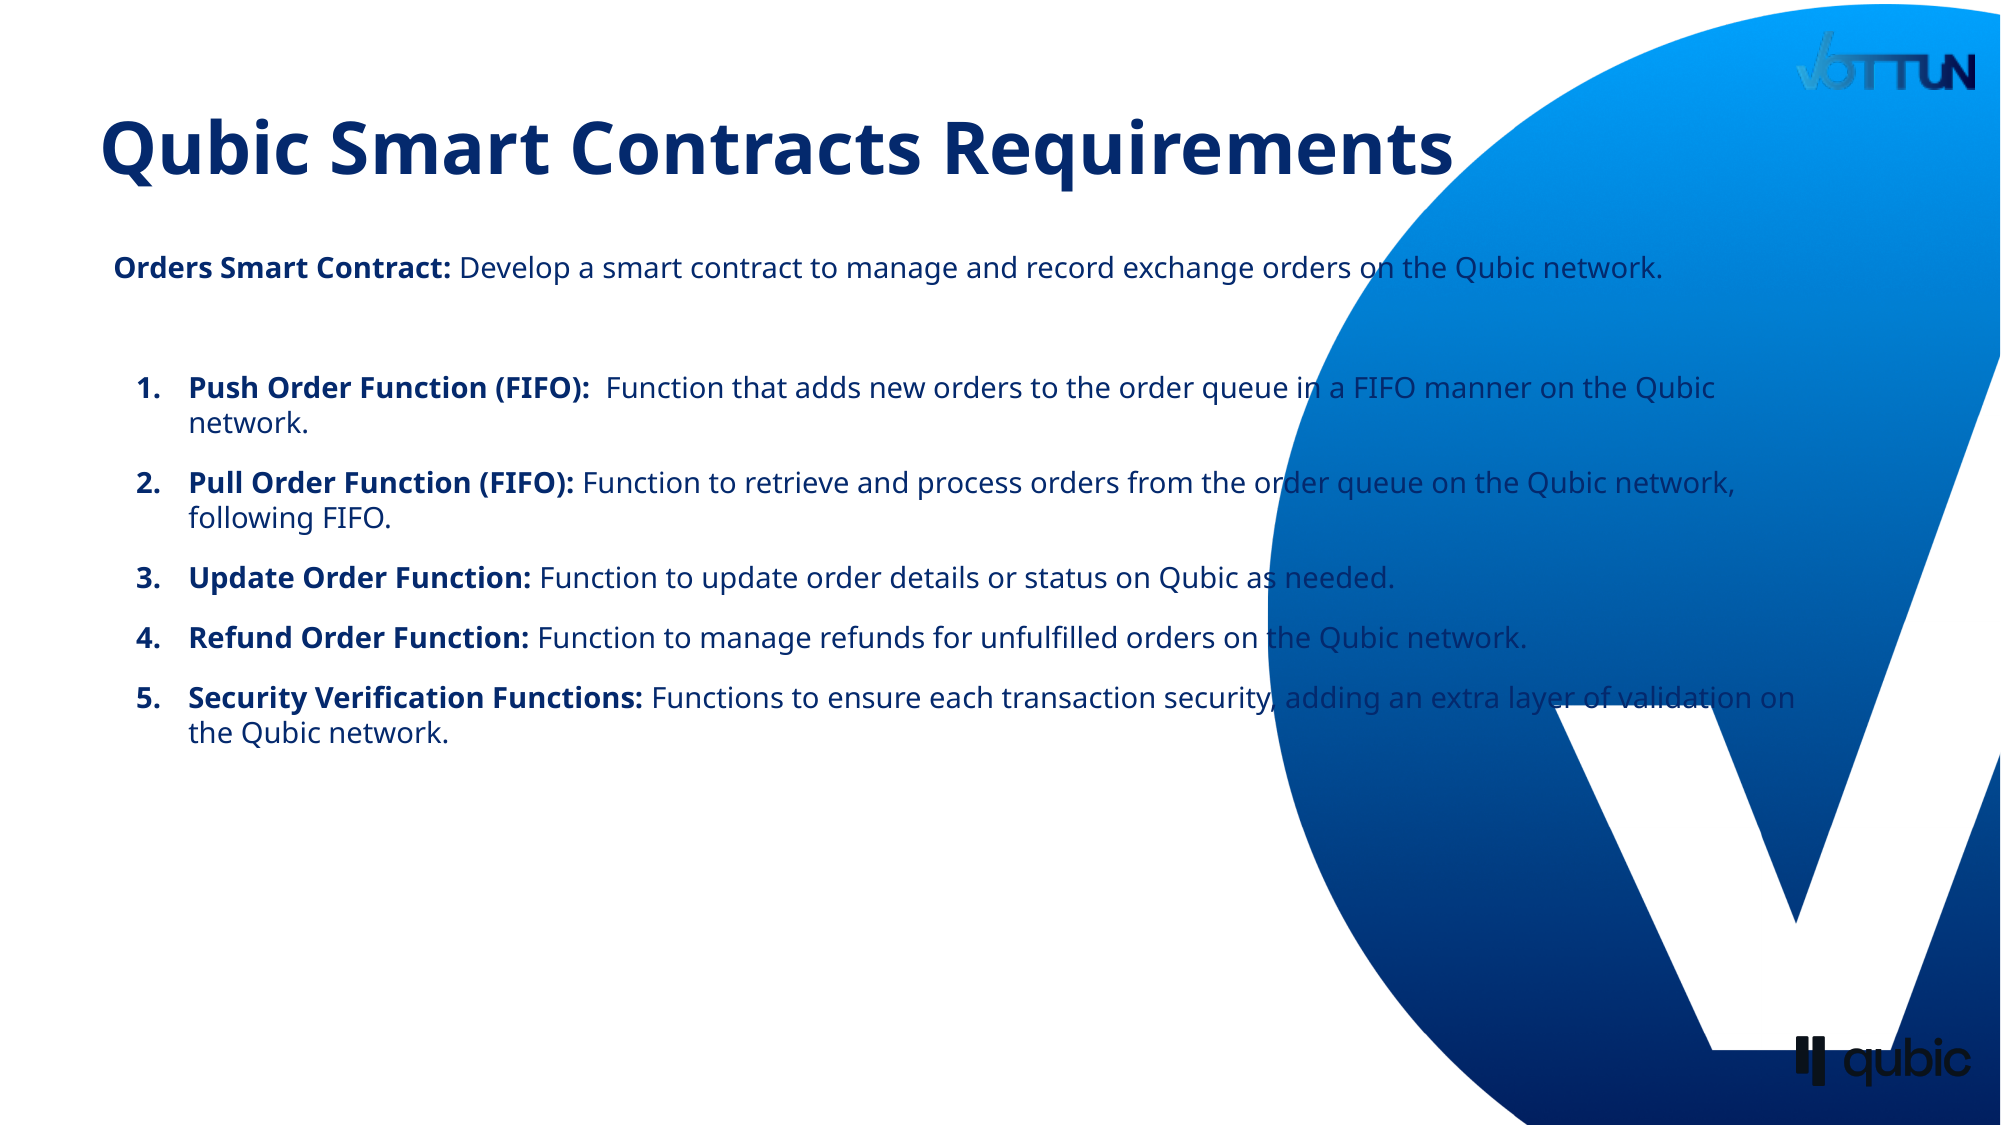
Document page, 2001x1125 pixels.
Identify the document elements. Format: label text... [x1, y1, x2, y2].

text_box Qubic Smart Contracts Requirements [84, 94, 1822, 198]
picture [1267, 4, 2001, 1125]
text_box Orders Smart Contract: Develop a smart contract to manage and record exchange orders on the Qubic network. Push Order Function (FIFO): Function that adds new orders to the order queue in a FIFO manner on the Qubic network. Pull Order Function (FIFO): Function to retrieve and process orders from the order queue on the Qubic network, following FIFO. Update Order Function: Function to update order details or status on Qubic as needed. Refund Order Function: Function to manage refunds for unfulfilled orders on the Qubic network. Security Verification Functions: Functions to ensure each transaction security, adding an extra layer of validation on the Qubic network. [98, 241, 1847, 757]
